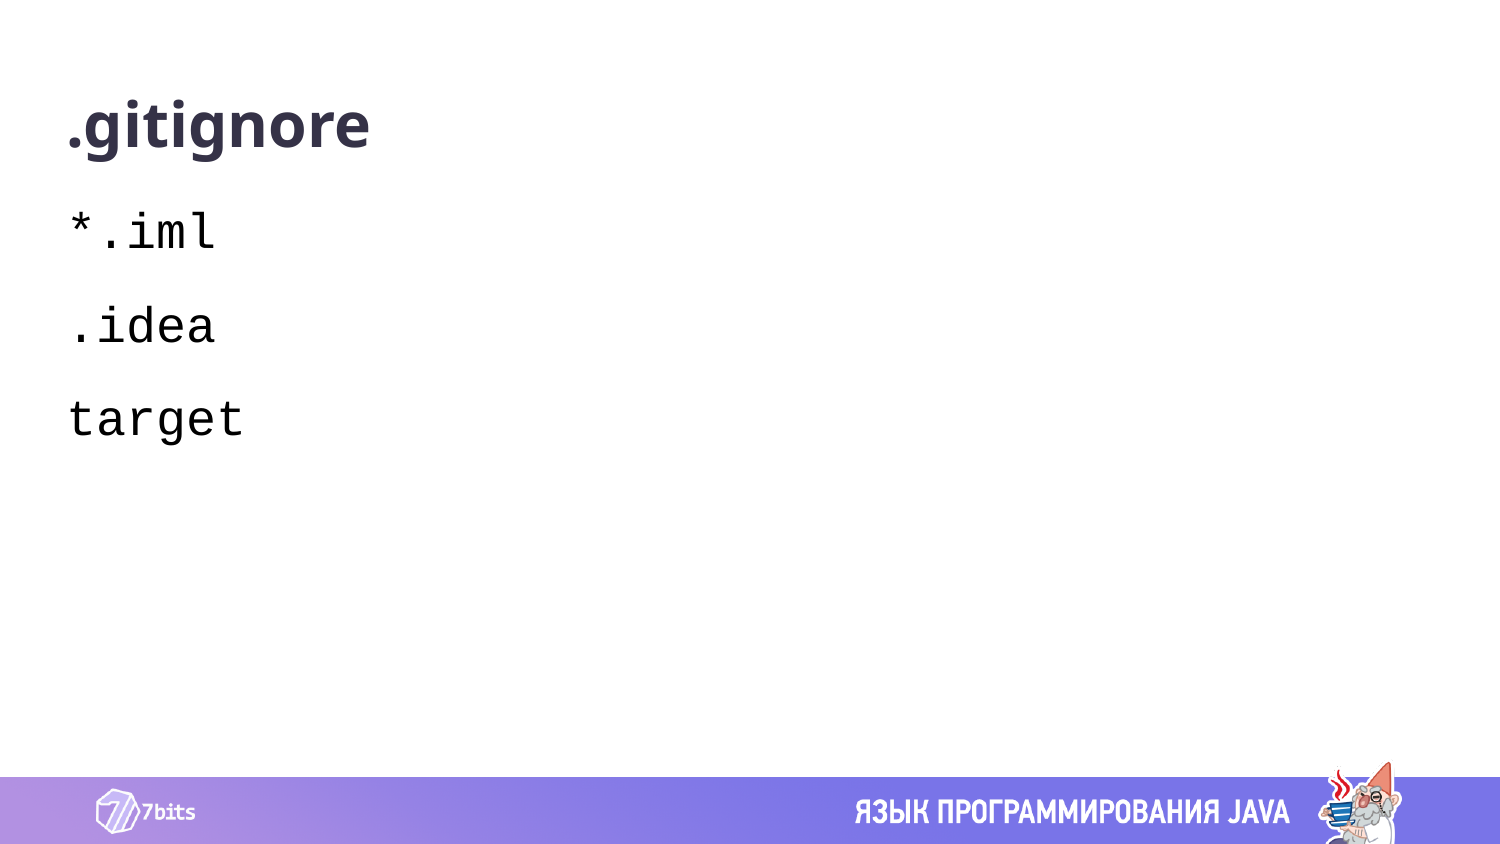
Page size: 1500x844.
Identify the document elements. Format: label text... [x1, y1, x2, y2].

picture [0, 717, 1500, 844]
title .gitignore [51, 69, 1449, 164]
list *.iml .idea target [51, 184, 1449, 745]
